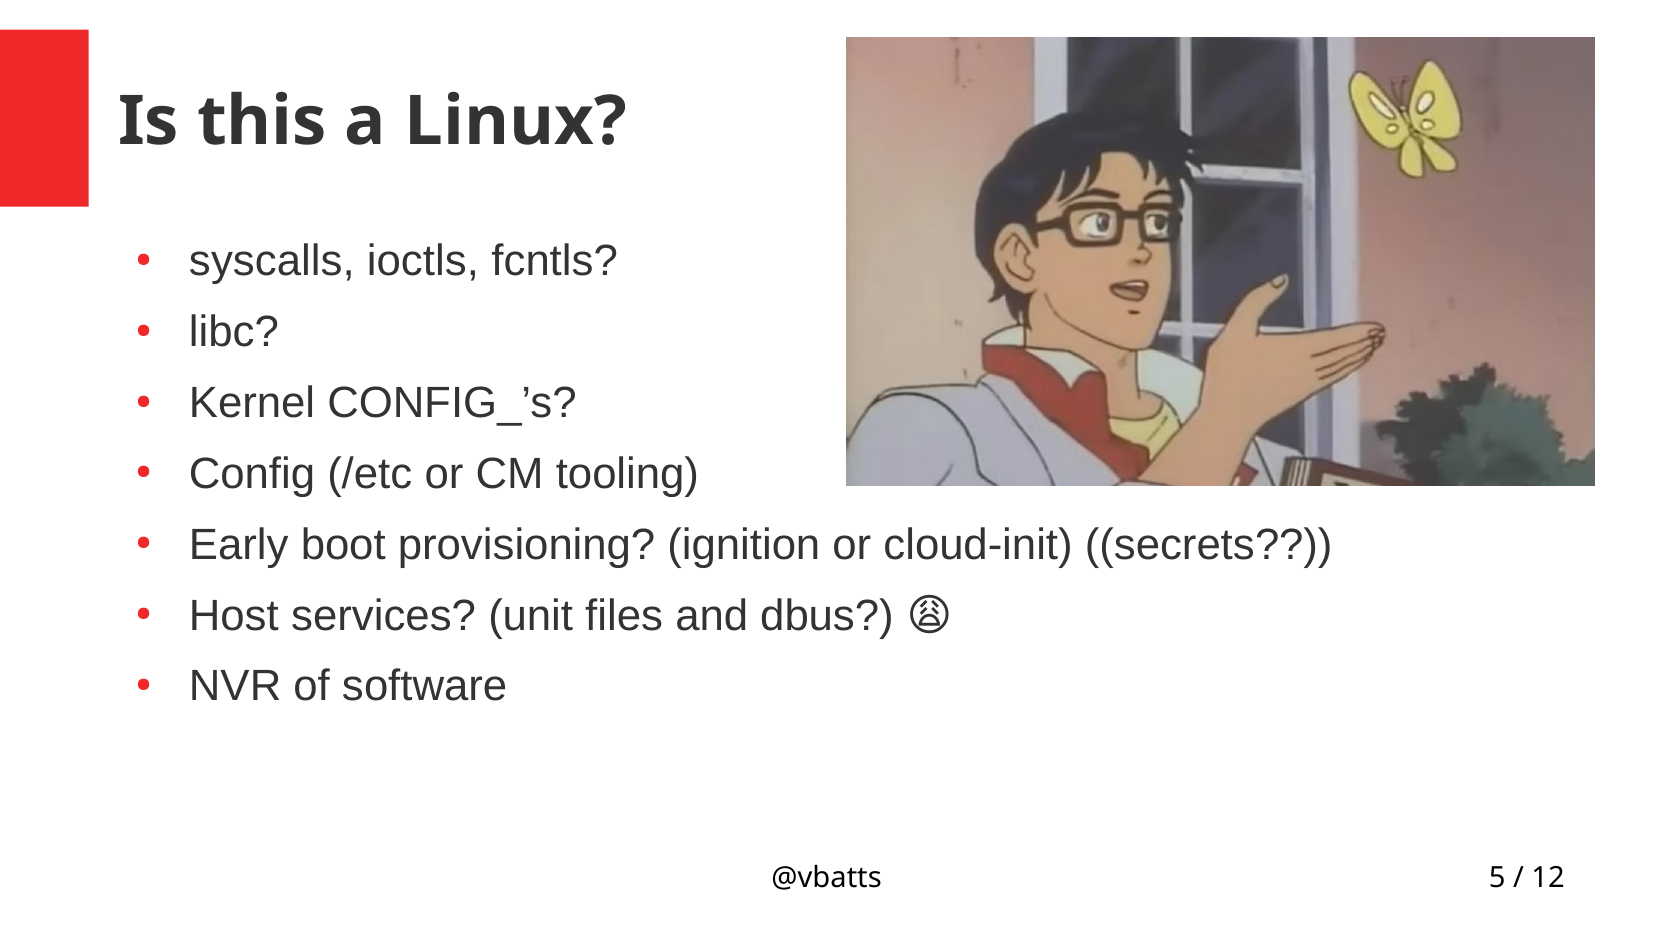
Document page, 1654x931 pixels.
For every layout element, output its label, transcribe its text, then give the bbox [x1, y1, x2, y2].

picture [846, 37, 1595, 486]
list syscalls, ioctls, fcntls? libc? Kernel CONFIG_’s? Config (/etc or CM tooling) Early boot provisioning? (ignition or cloud-init) ((secrets??)) Host services? (unit files and dbus?) 😩 NVR of software [118, 236, 1595, 798]
title Is this a Linux? [118, 29, 1595, 207]
